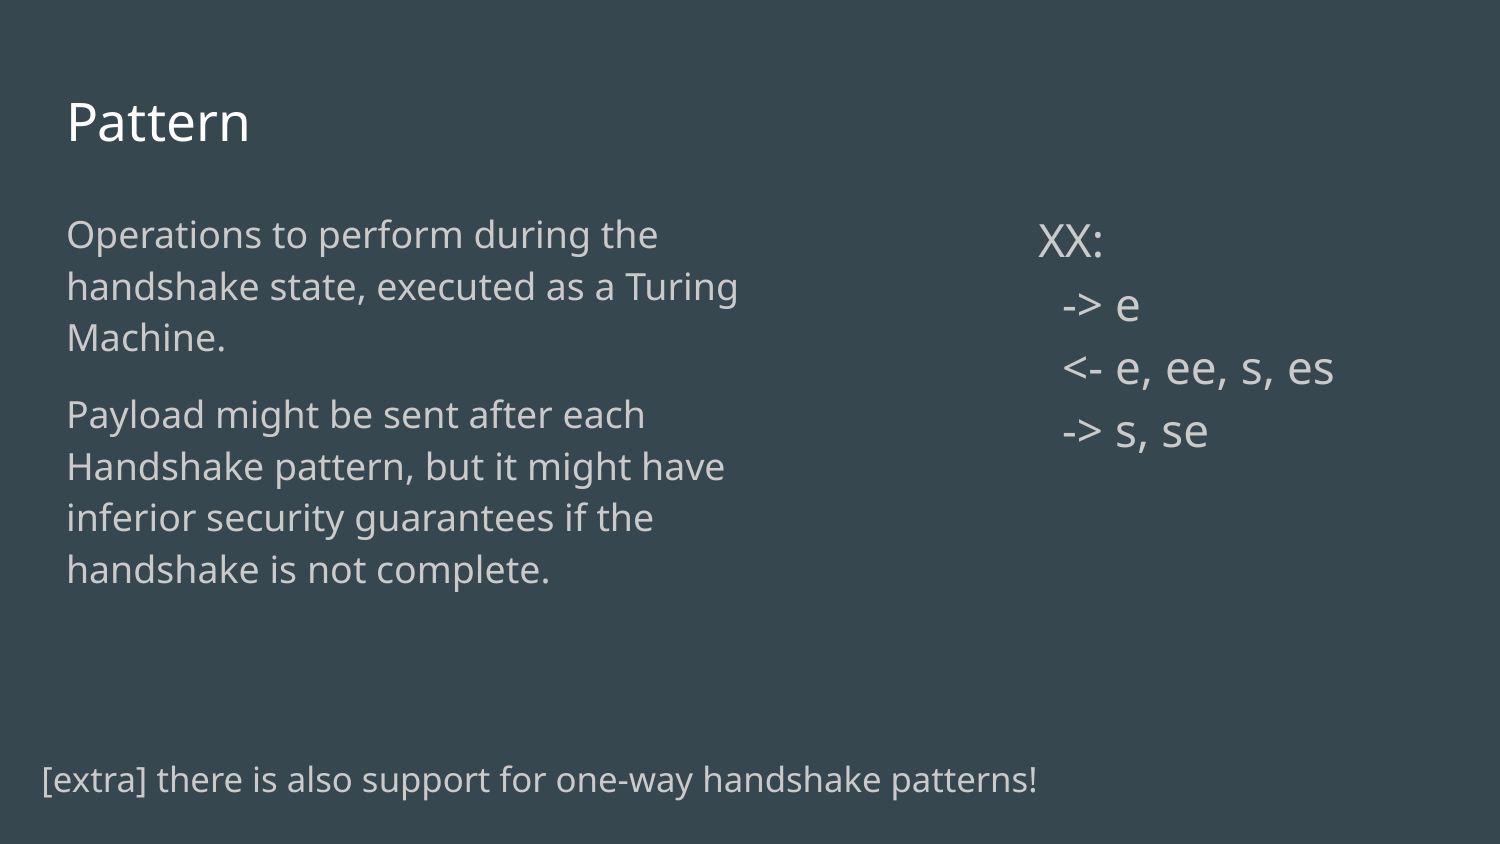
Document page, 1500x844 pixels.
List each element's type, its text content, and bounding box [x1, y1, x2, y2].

list XX: -> e <- e, ee, s, es -> s, se [1023, 189, 1374, 539]
title Pattern [51, 72, 1449, 167]
list [extra] there is also support for one-way handshake patterns! [26, 740, 1211, 835]
list Operations to perform during the handshake state, executed as a Turing Machine. Payload might be sent after each Handshake pattern, but it might have inferior security guarantees if the handshake is not complete. [51, 189, 810, 740]
